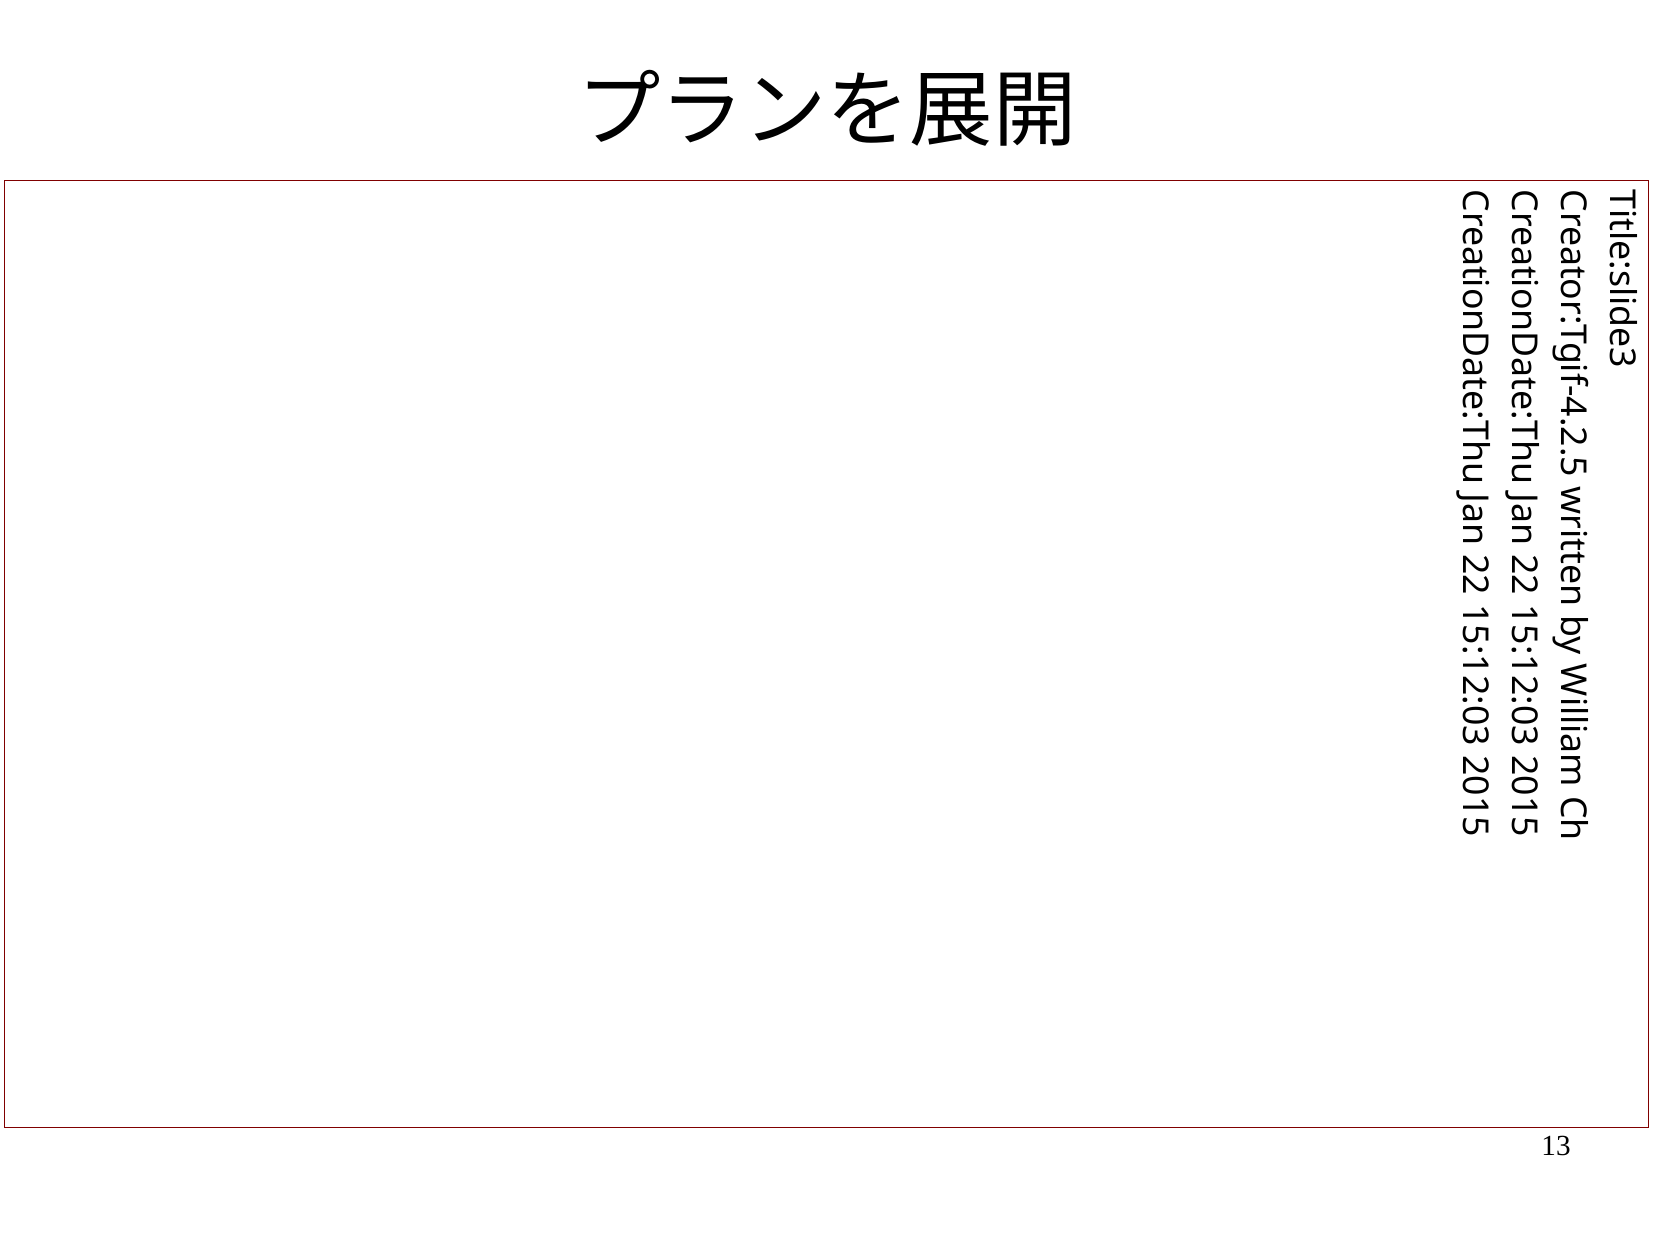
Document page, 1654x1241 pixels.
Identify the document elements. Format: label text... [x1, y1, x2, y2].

picture [3, 178, 1650, 1128]
title プランを展開 [82, 0, 1571, 178]
